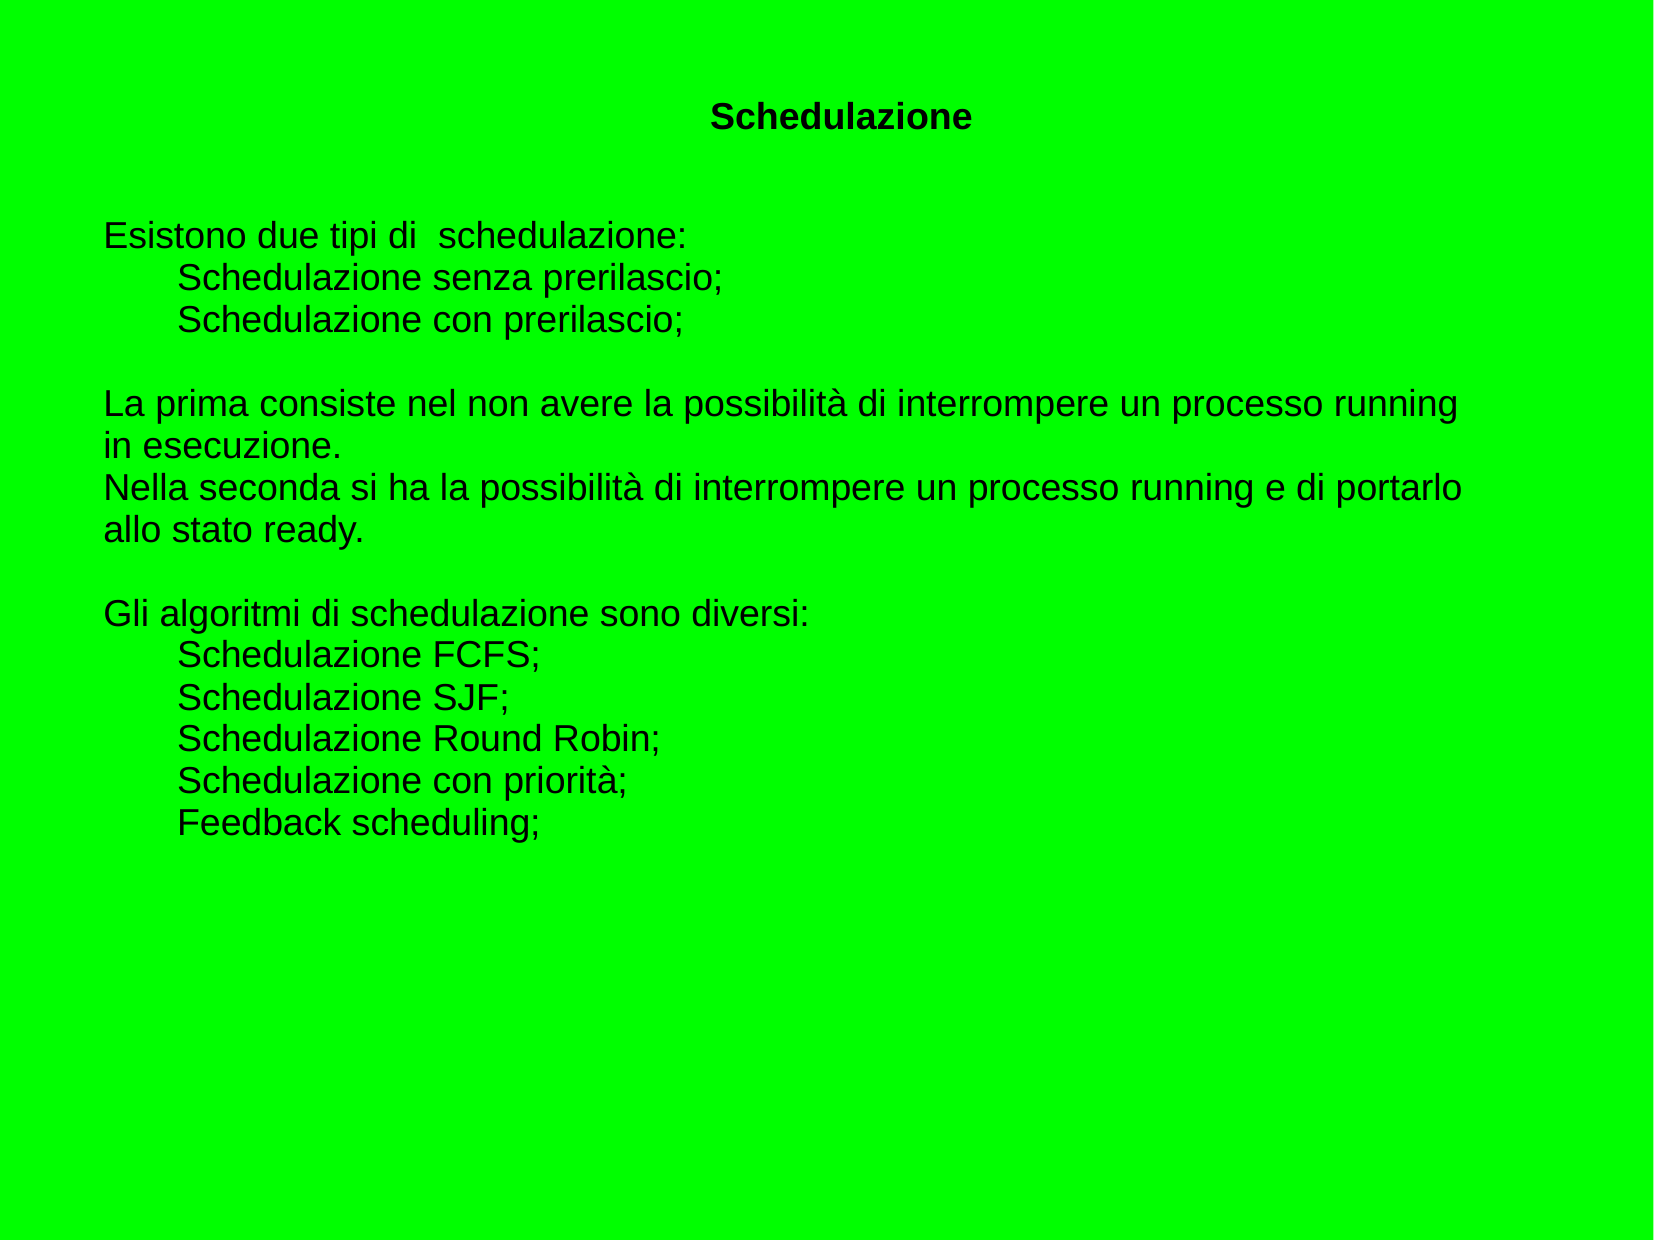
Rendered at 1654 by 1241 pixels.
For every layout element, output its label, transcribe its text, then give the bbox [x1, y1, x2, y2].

text_box Esistono due tipi di schedulazione: Schedulazione senza prerilascio; Schedulazione con prerilascio; La prima consiste nel non avere la possibilità di interrompere un processo running in esecuzione. Nella seconda si ha la possibilità di interrompere un processo running e di portarlo allo stato ready. Gli algoritmi di schedulazione sono diversi: Schedulazione FCFS; Schedulazione SJF; Schedulazione Round Robin; Schedulazione con priorità; Feedback scheduling; [88, 206, 1506, 852]
text_box Schedulazione [206, 88, 1477, 146]
